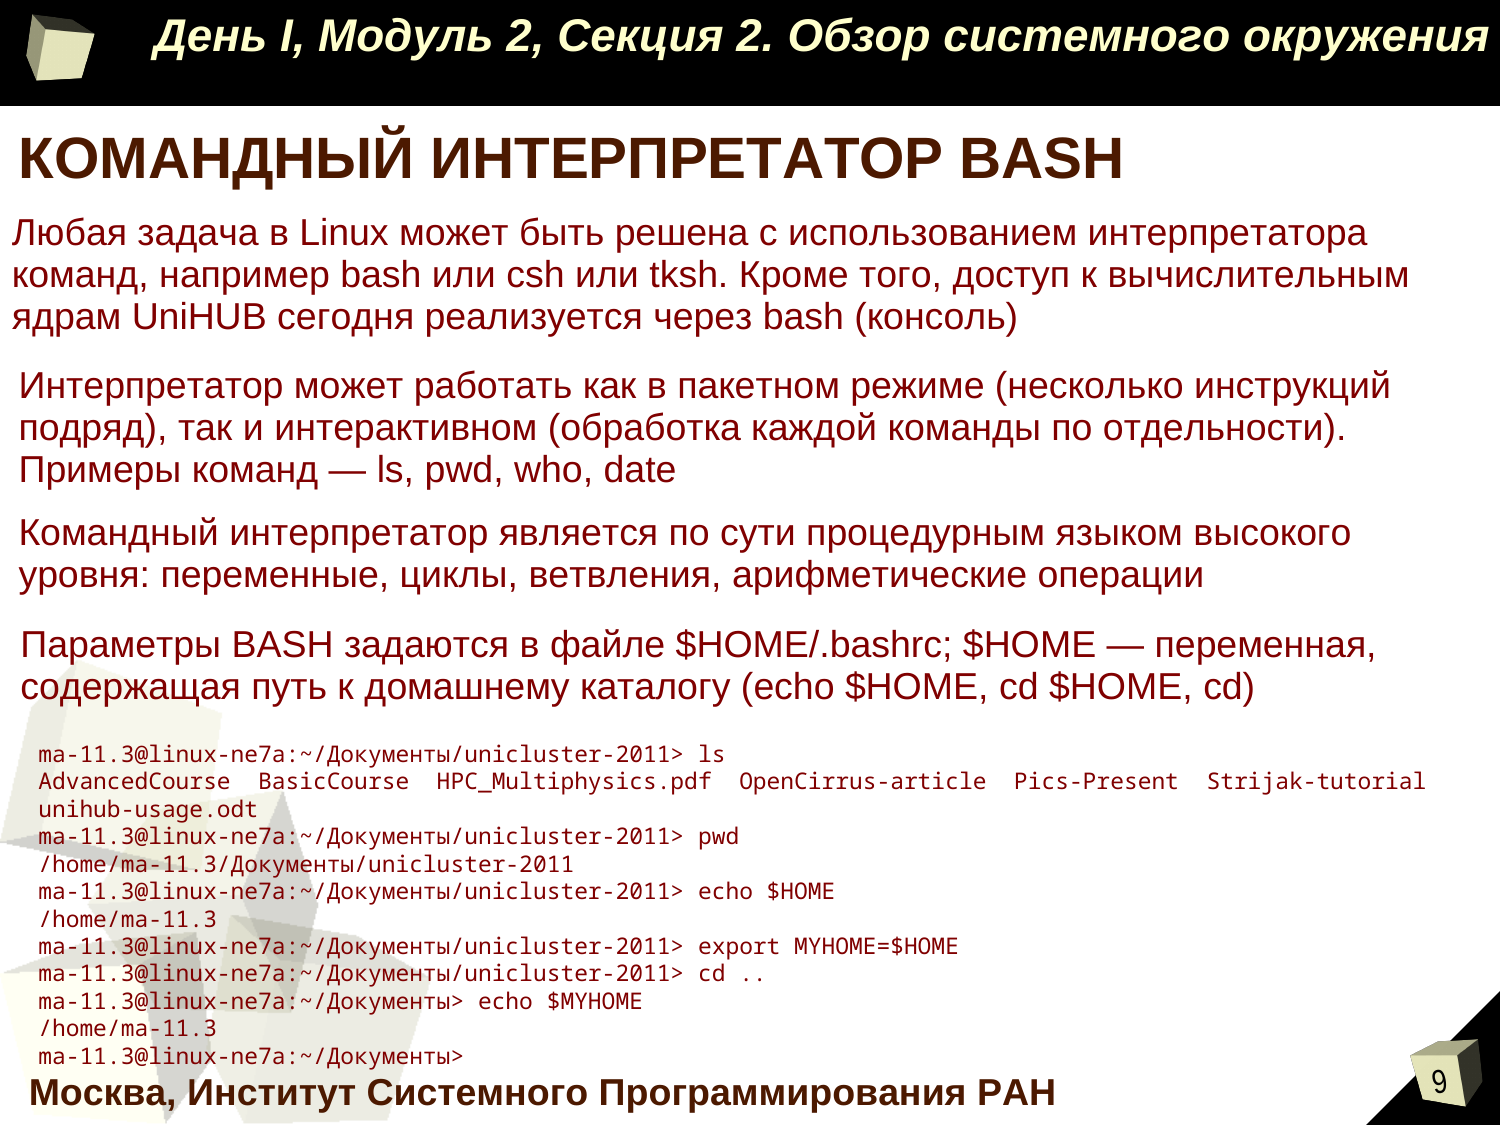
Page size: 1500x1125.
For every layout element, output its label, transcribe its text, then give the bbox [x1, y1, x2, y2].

text_box КОМАНДНЫЙ ИНТЕРПРЕТАТОР BASH [4, 112, 1500, 198]
picture [130, 1096, 138, 1102]
text_box Любая задача в Linux может быть решена с использованием интерпретатора команд, например bash или csh или tksh. Кроме того, доступ к вычислительным ядрам UniHUB сегодня реализуется через bash (консоль) [11, 211, 1489, 338]
picture [151, 1096, 158, 1102]
text_box Командный интерпретатор является по сути процедурным языком высокого уровня: переменные, циклы, ветвления, арифметические операции [18, 511, 1477, 596]
text_box Параметры BASH задаются в файле $HOME/.bashrc; $HOME — переменная, содержащая путь к домашнему каталогу (echo $HOME, cd $HOME, cd) [20, 623, 1441, 708]
picture [423, 1093, 433, 1102]
picture [66, 1093, 75, 1102]
text_box ma-11.3@linux-ne7a:~/Документы/unicluster-2011> ls AdvancedCourse BasicCourse HPC_Multiphysics.pdf OpenCirrus-article Pics-Present Strijak-tutorial unihub-usage.odt ma-11.3@linux-ne7a:~/Документы/unicluster-2011> pwd /home/ma-11.3/Документы/unicluster-2011 ma-11.3@linux-ne7a:~/Документы/unicluster-2011> echo $HOME /home/ma-11.3 ma-11.3@linux-ne7a:~/Документы/unicluster-2011> export MYHOME=$HOME ma-11.3@linux-ne7a:~/Документы/unicluster-2011> cd .. ma-11.3@linux-ne7a:~/Документы> echo $MYHOME /home/ma-11.3 ma-11.3@linux-ne7a:~/Документы> [23, 731, 1500, 1093]
text_box Интерпретатор может работать как в пакетном режиме (несколько инструкций подряд), так и интерактивном (обработка каждой команды по отдельности). Примеры команд — ls, pwd, who, date [18, 364, 1477, 491]
picture [0, 659, 433, 1125]
